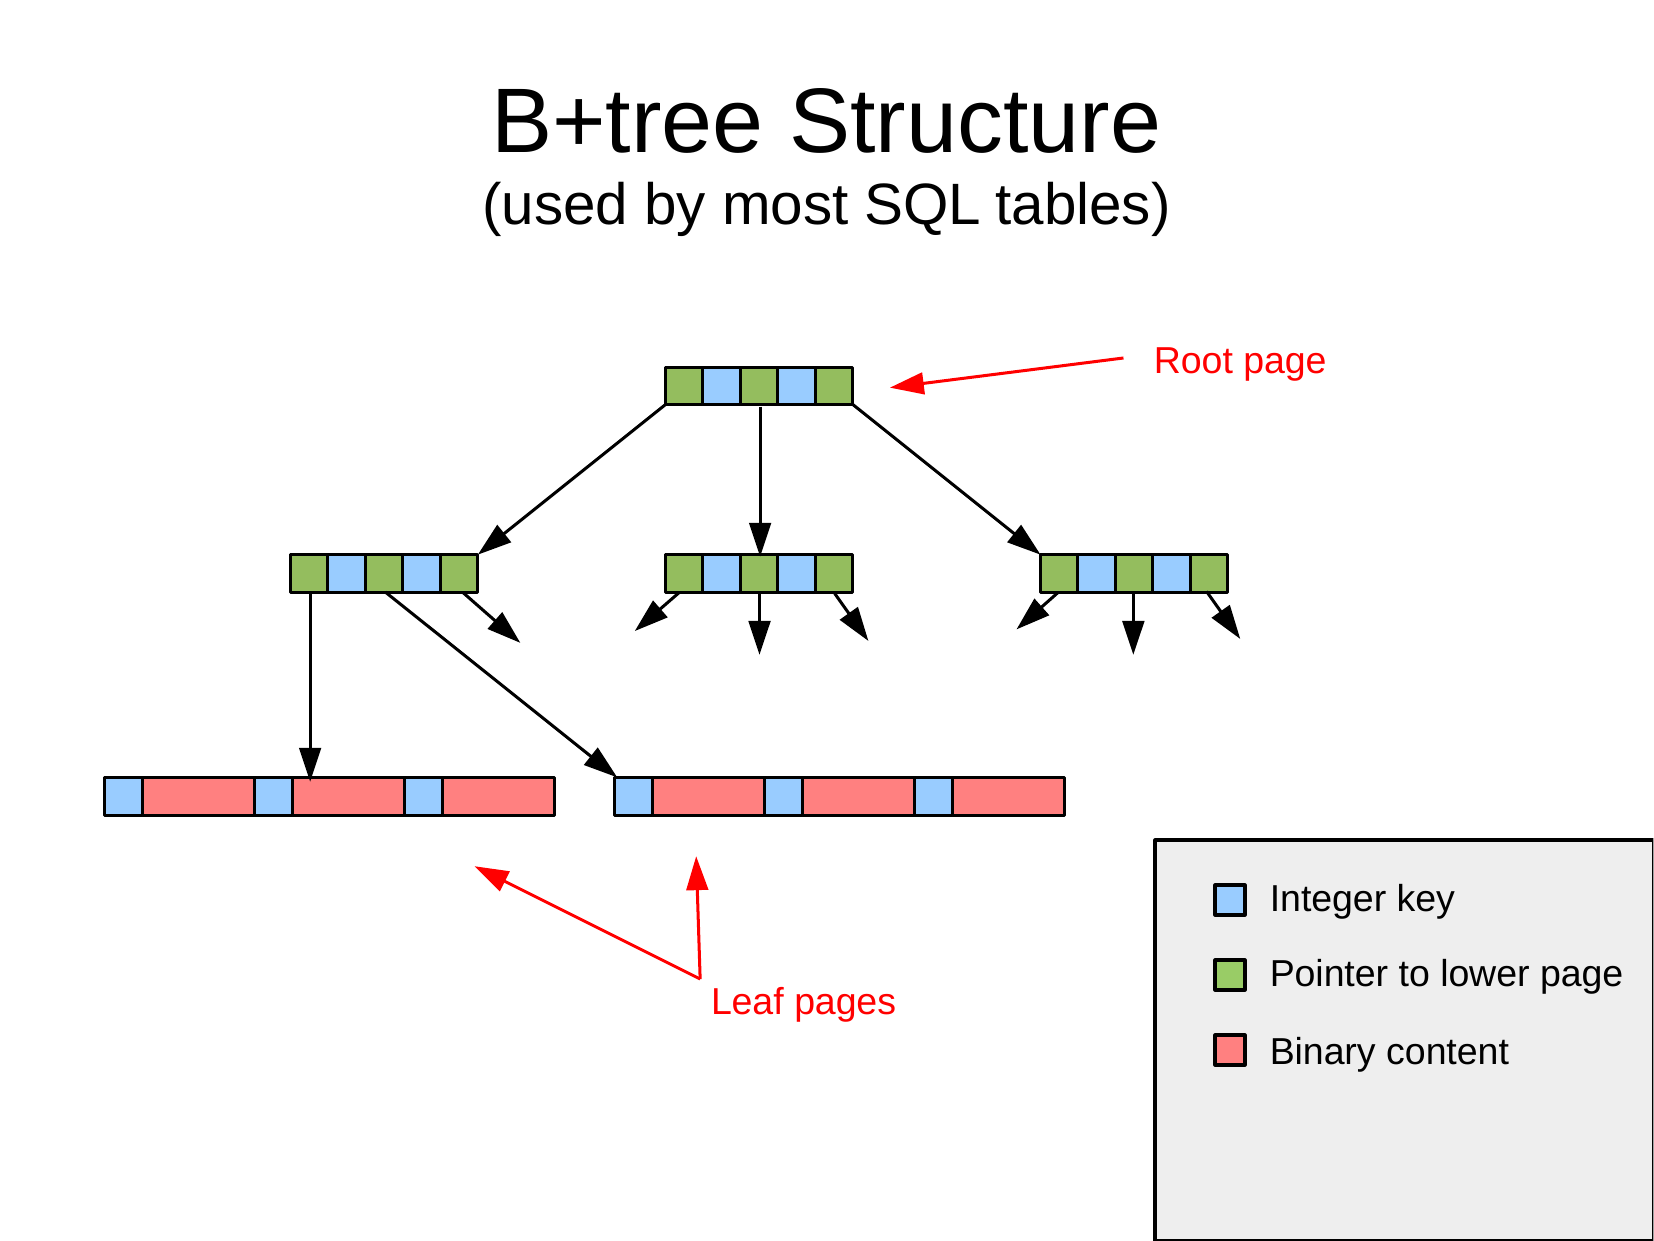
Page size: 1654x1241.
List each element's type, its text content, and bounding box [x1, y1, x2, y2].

text_box [665, 367, 853, 405]
text_box [614, 777, 1065, 816]
text_box [665, 554, 853, 593]
text_box Leaf pages [696, 973, 911, 1030]
text_box [290, 554, 478, 593]
text_box Pointer to lower page [1255, 945, 1639, 1002]
text_box [1040, 554, 1228, 593]
title B+tree Structure (used by most SQL tables) [82, 49, 1571, 257]
text_box Integer key [1255, 870, 1471, 927]
text_box [1155, 840, 1654, 1241]
text_box [104, 777, 555, 816]
text_box Root page [1139, 332, 1342, 390]
text_box Binary content [1255, 1023, 1524, 1081]
